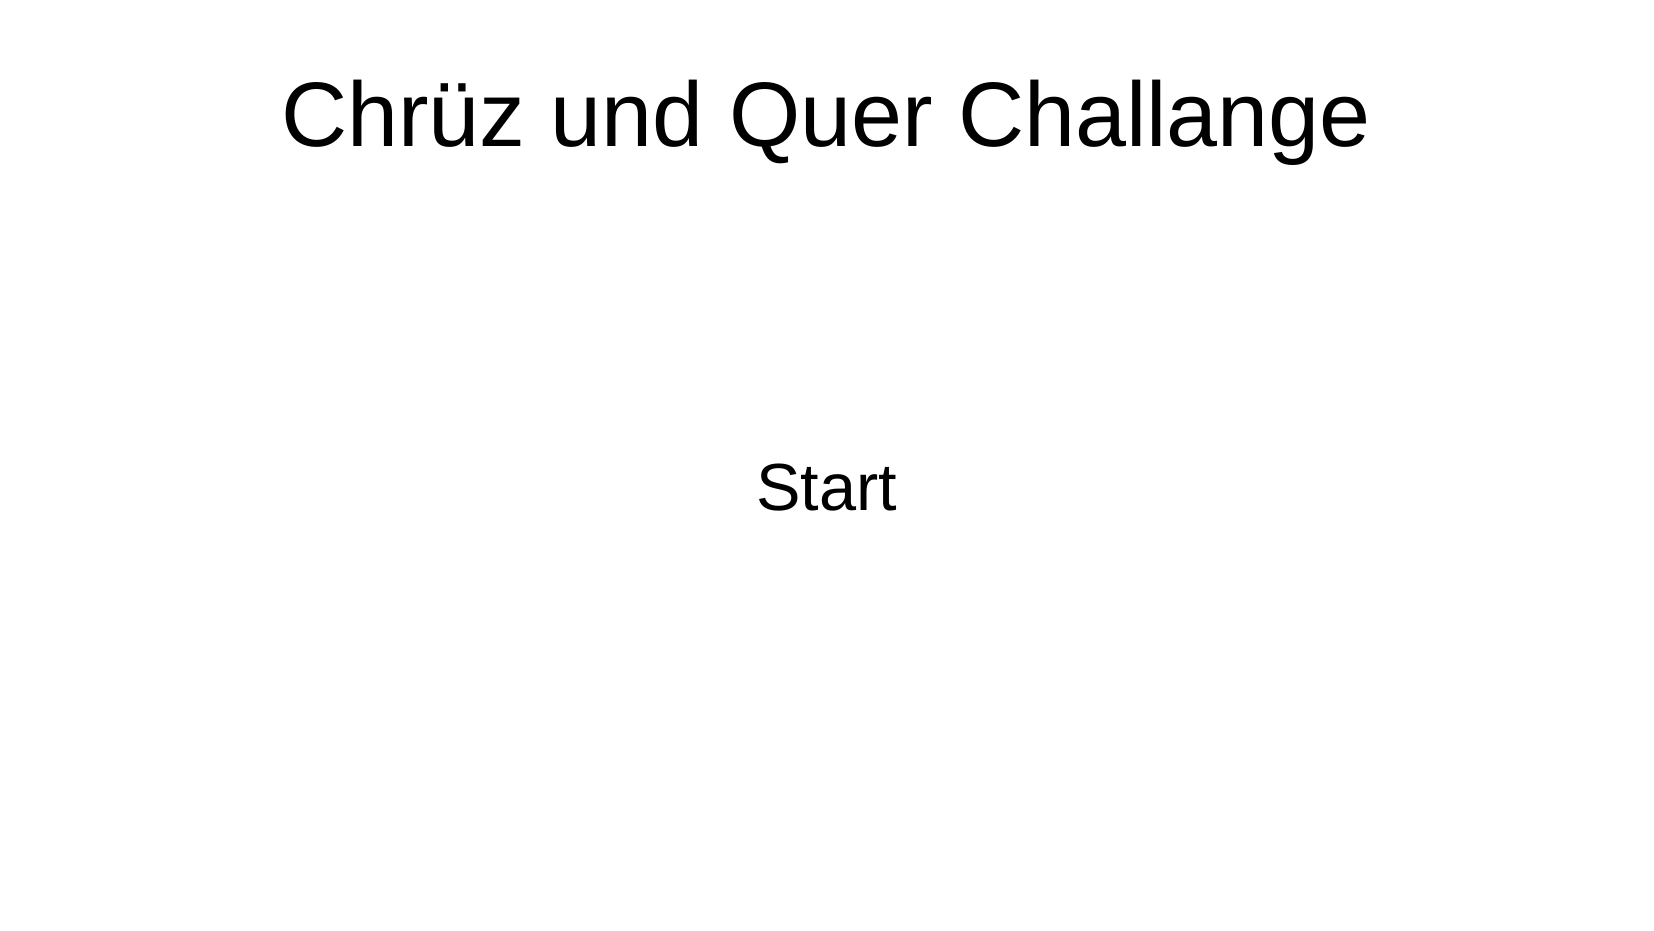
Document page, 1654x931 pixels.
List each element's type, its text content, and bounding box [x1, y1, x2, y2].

subtitle Start [82, 217, 1571, 758]
title Chrüz und Quer Challange [82, 37, 1571, 193]
